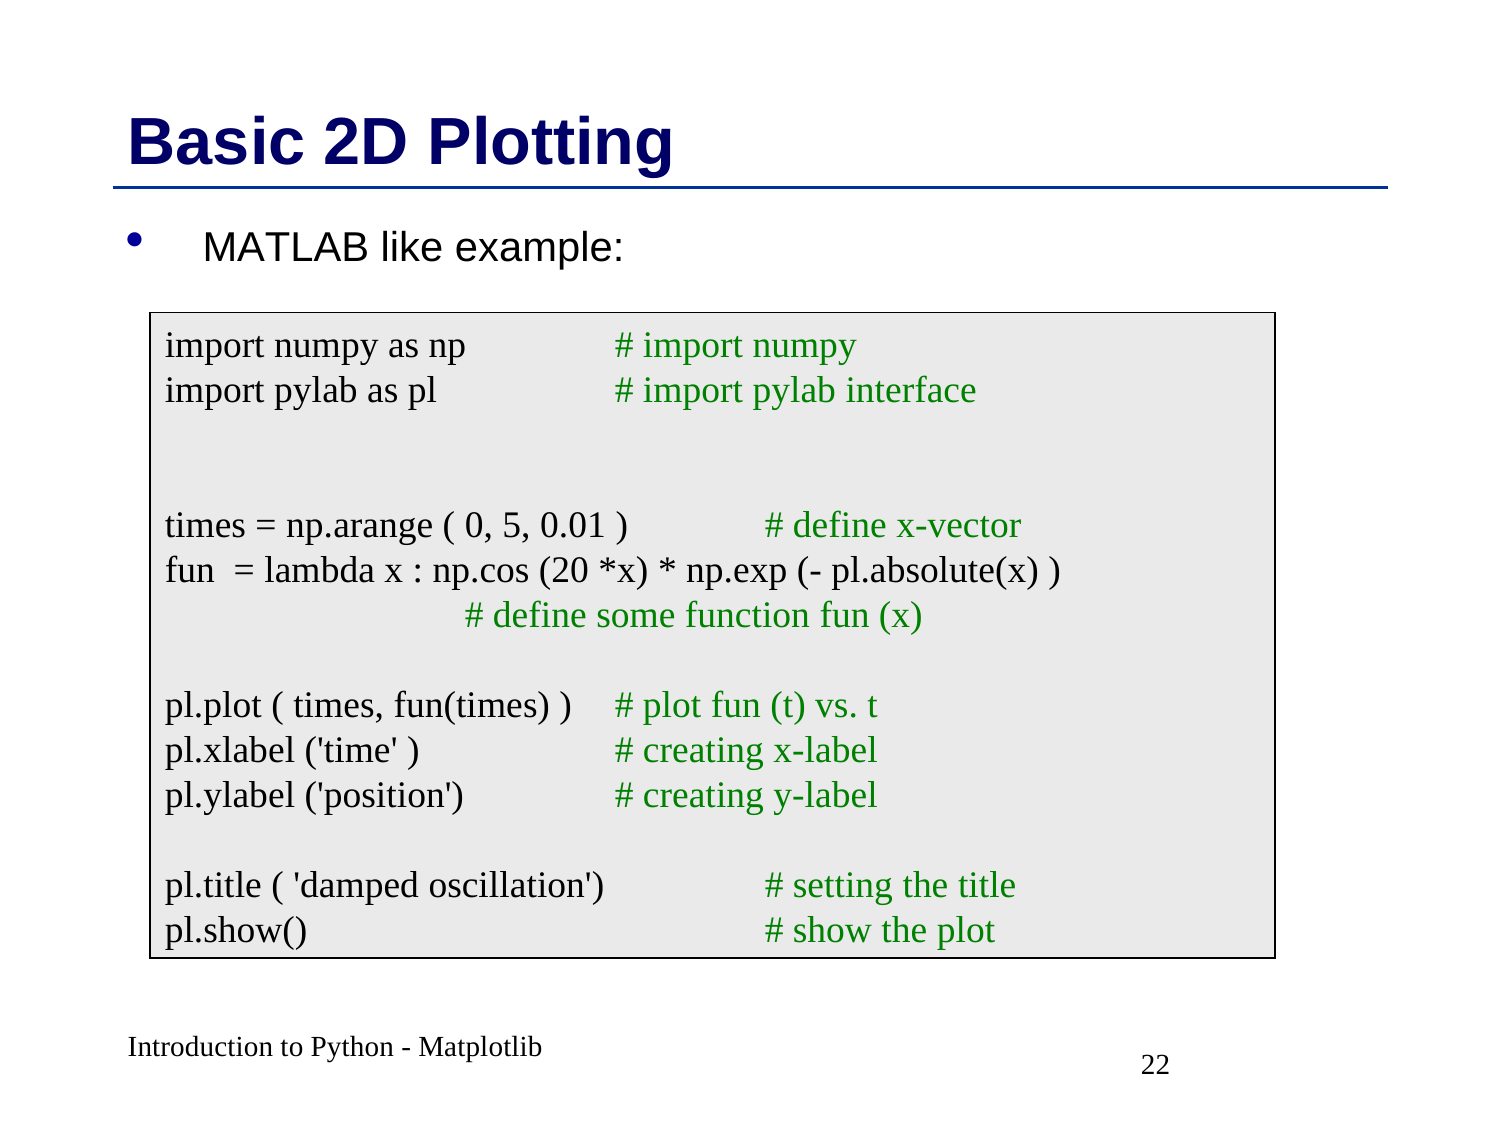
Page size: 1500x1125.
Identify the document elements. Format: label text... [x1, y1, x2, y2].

text_box <number> [1074, 1025, 1388, 1101]
text_box import numpy as np # import numpy import pylab as pl # import pylab interface times = np.arange ( 0, 5, 0.01 ) # define x-vector fun = lambda x : np.cos (20 *x) * np.exp (- pl.absolute(x) ) # define some function fun (x) pl.plot ( times, fun(times) ) # plot fun (t) vs. t pl.xlabel ('time' ) # creating x-label pl.ylabel ('position') # creating y-label pl.title ( 'damped oscillation') # setting the title pl.show() # show the plot [150, 312, 1276, 958]
list MATLAB like example: [112, 212, 1438, 388]
title Basic 2D Plotting [112, 89, 1388, 186]
text_box Introduction to Python - Matplotlib [112, 1025, 501, 1101]
